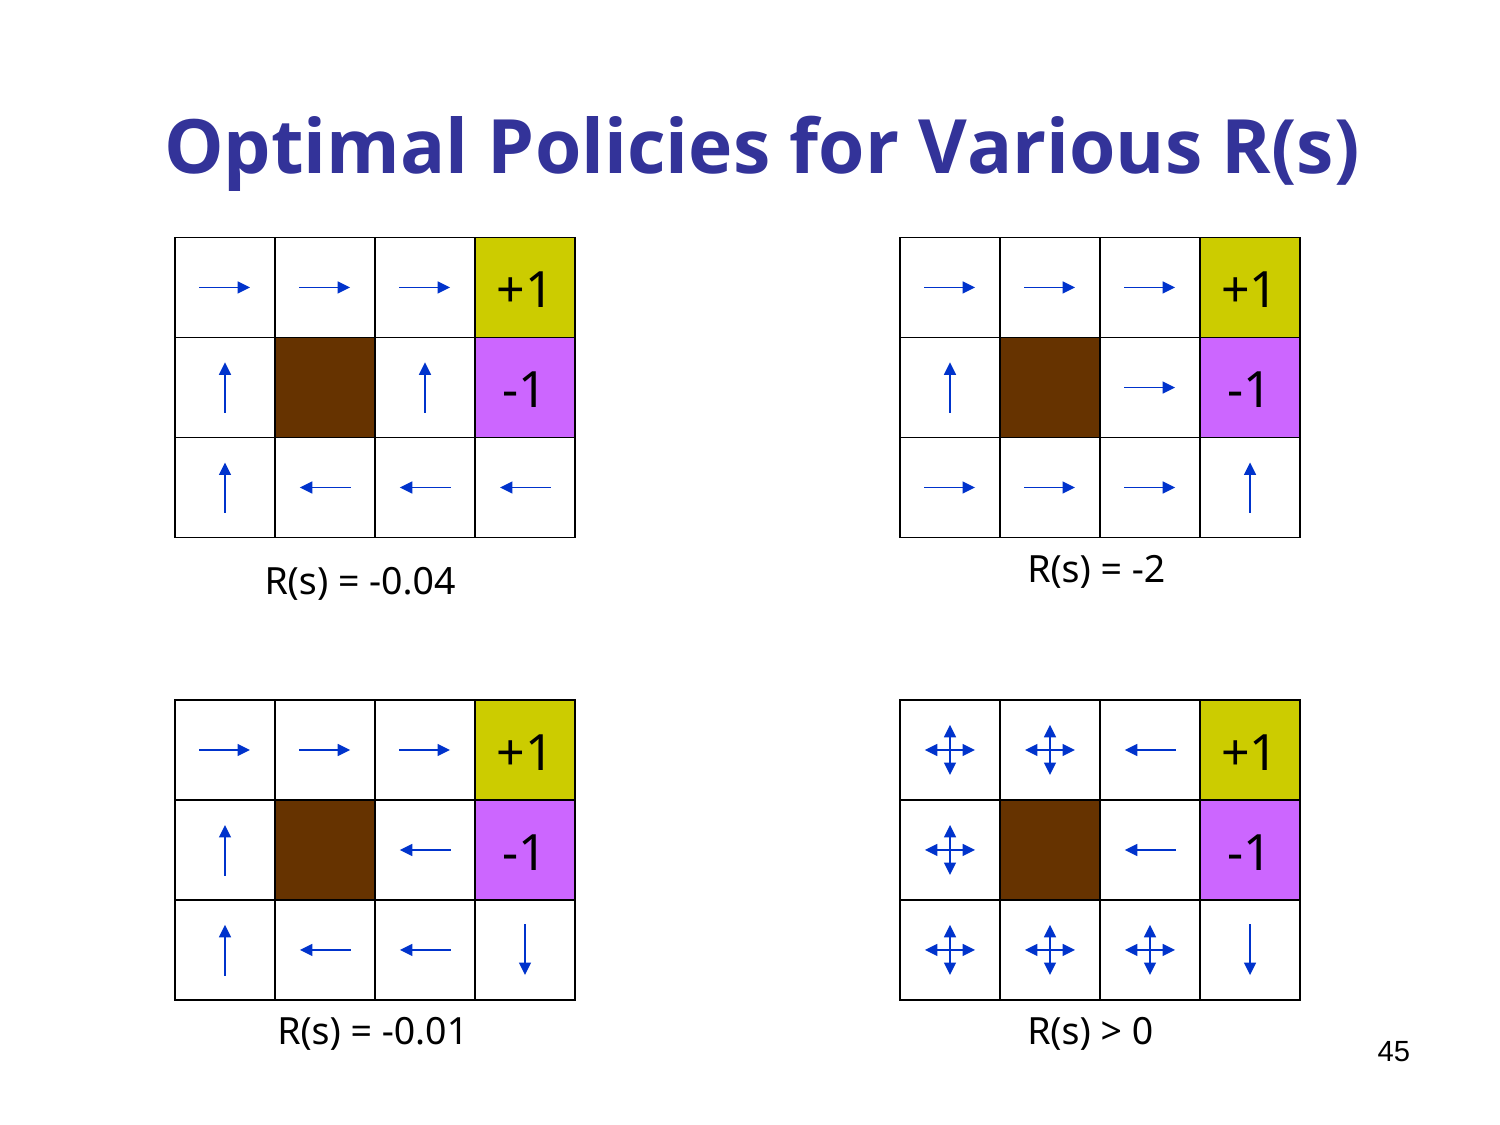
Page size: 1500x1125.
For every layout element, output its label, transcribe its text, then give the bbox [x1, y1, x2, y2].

text_box -1 [1199, 337, 1300, 438]
text_box <number> [1074, 1024, 1426, 1103]
text_box -1 [1199, 799, 1300, 901]
text_box -1 [474, 337, 576, 438]
text_box [274, 799, 375, 901]
text_box [999, 799, 1101, 901]
text_box +1 [474, 699, 576, 799]
text_box R(s) = -0.04 [249, 549, 471, 611]
text_box -1 [474, 799, 576, 901]
text_box [999, 337, 1100, 438]
text_box +1 [474, 237, 576, 337]
text_box [274, 337, 375, 438]
text_box R(s) = -0.01 [262, 999, 484, 1061]
text_box R(s) = -2 [1012, 537, 1181, 598]
text_box +1 [1199, 699, 1300, 799]
title Optimal Policies for Various R(s) [99, 49, 1425, 238]
text_box R(s) > 0 [1012, 999, 1169, 1061]
text_box +1 [1199, 237, 1300, 337]
